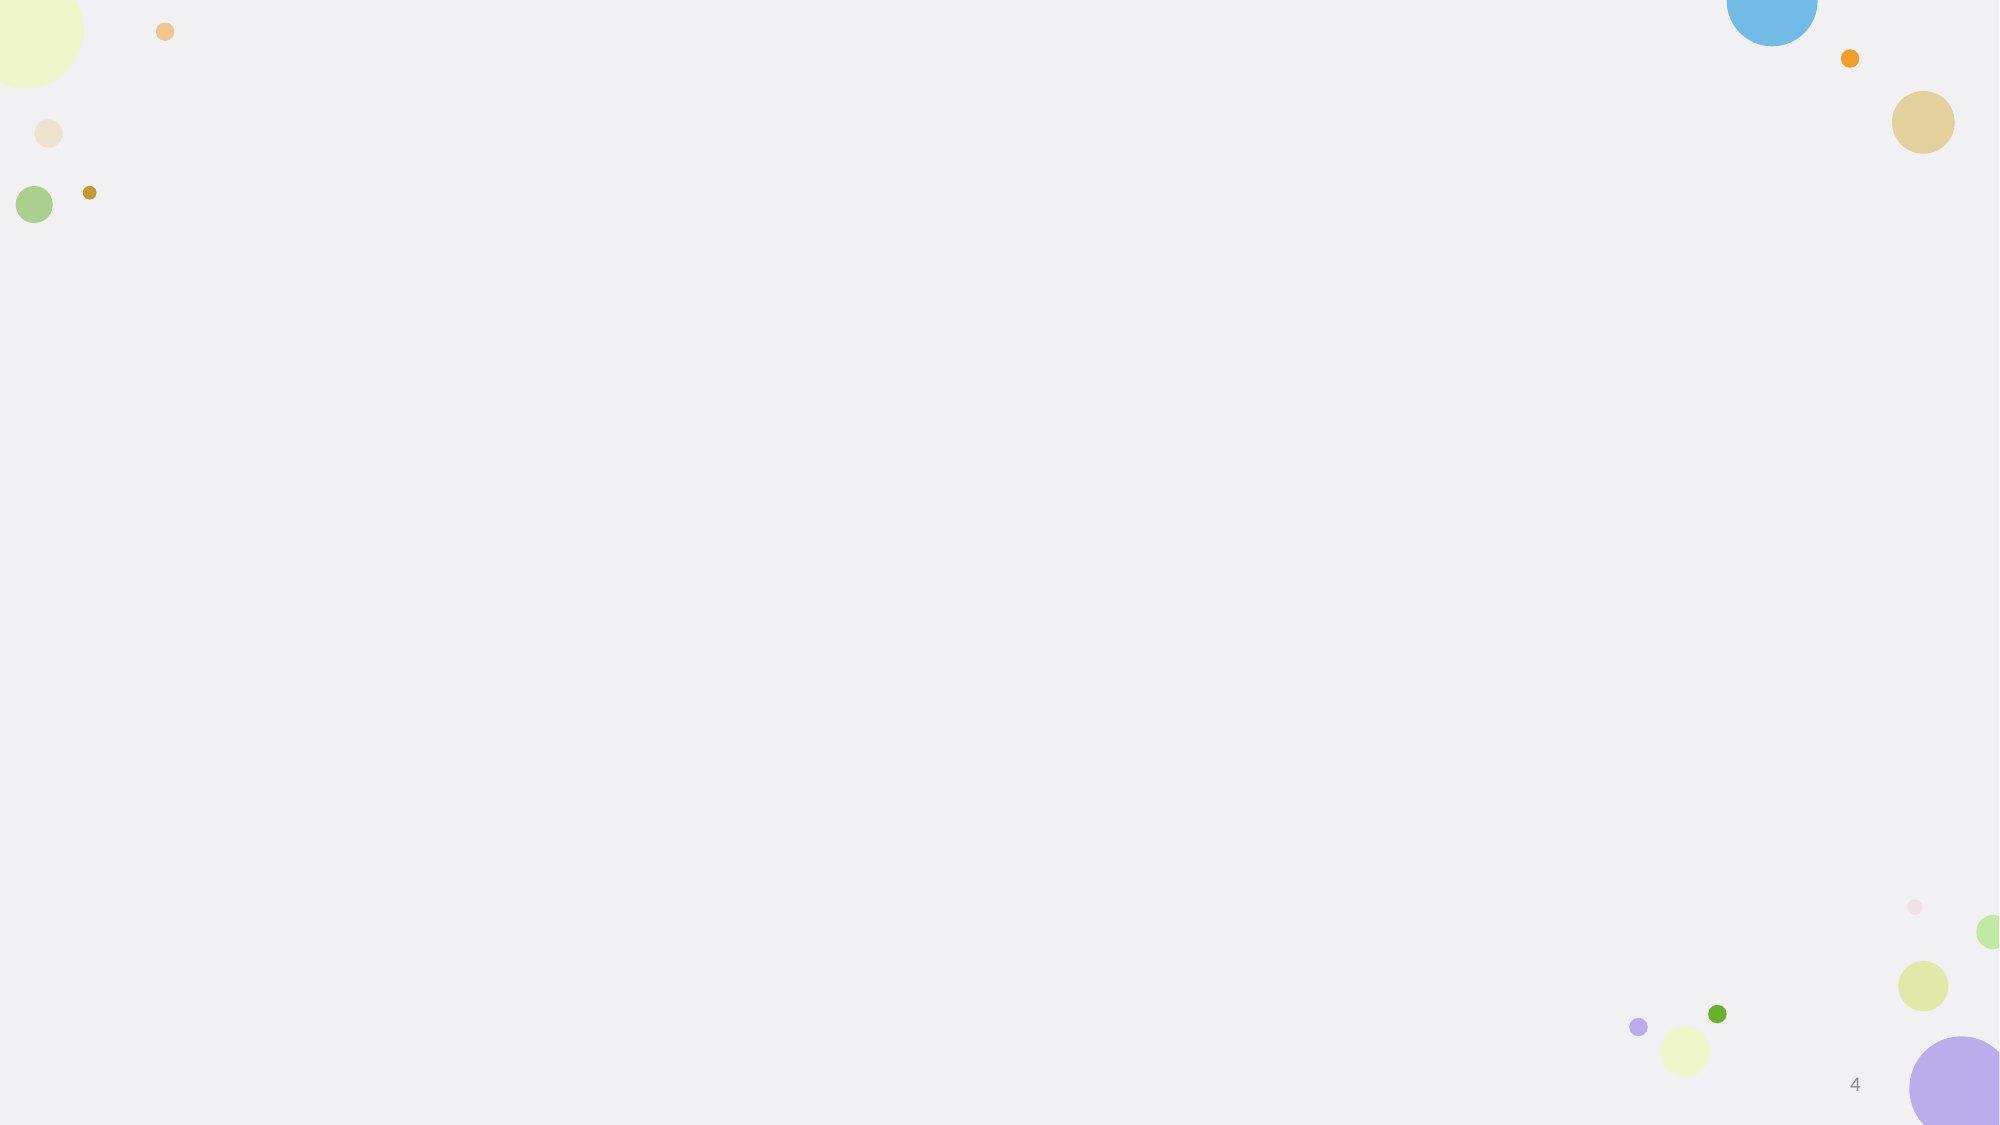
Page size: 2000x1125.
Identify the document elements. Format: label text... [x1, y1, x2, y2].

slide_number <number> [1425, 1064, 1876, 1103]
